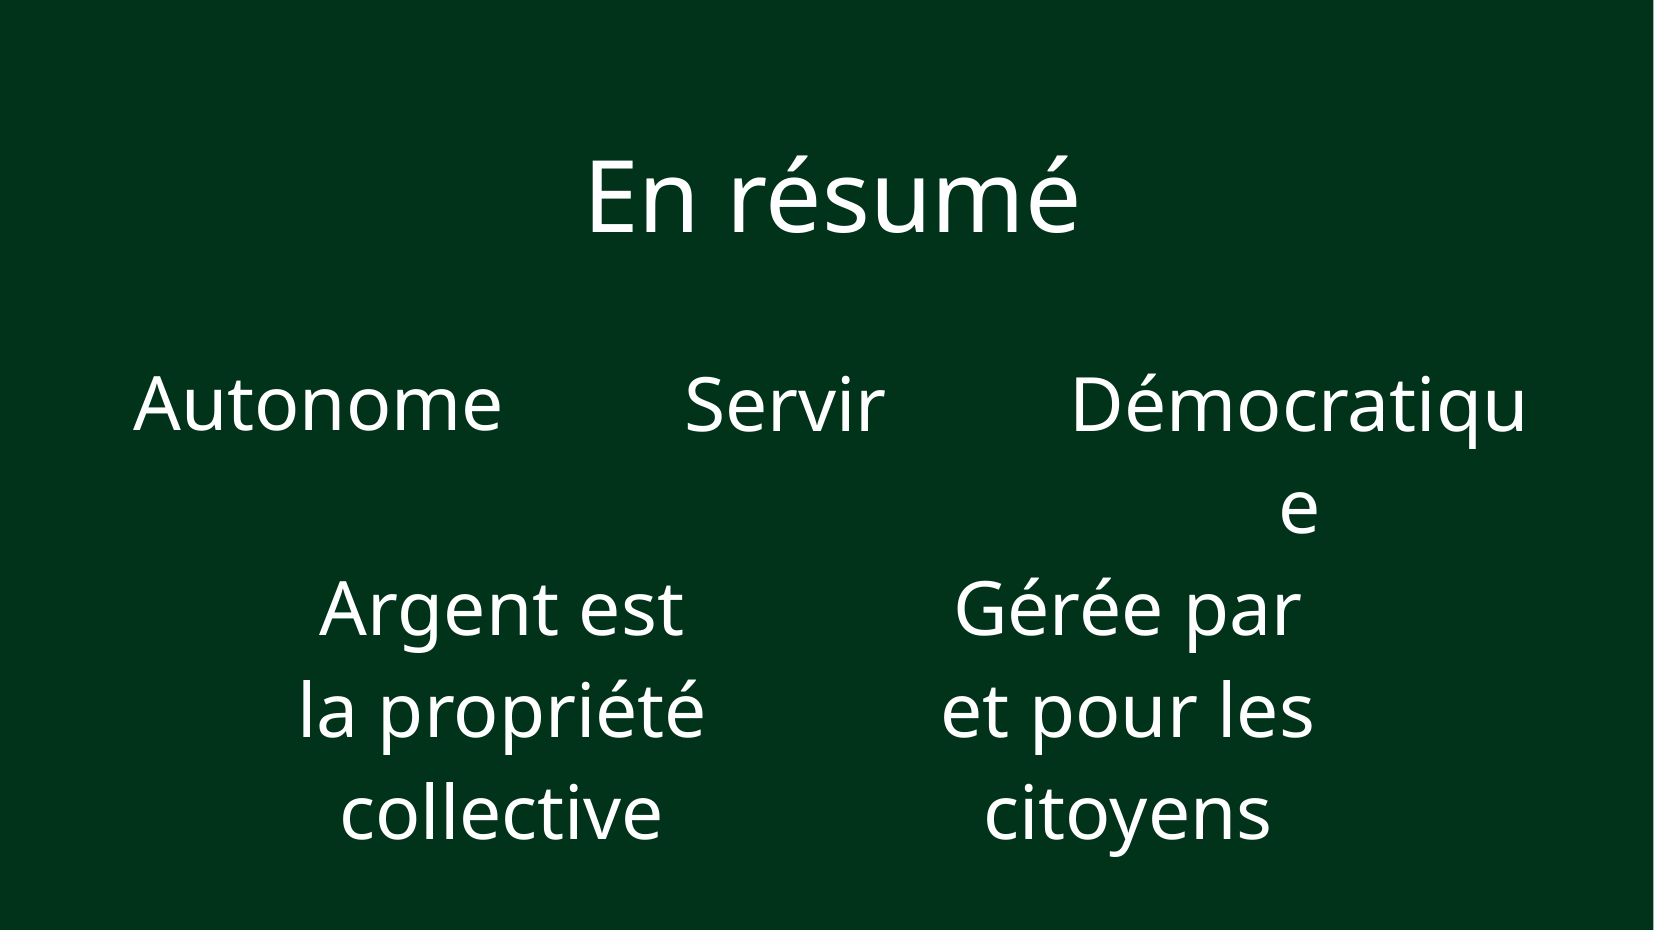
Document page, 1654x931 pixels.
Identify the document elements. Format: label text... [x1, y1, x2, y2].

text_box En résumé [70, 118, 1595, 358]
text_box Servir [579, 343, 1016, 485]
text_box Autonome [59, 342, 579, 731]
text_box Démocratique [1039, 343, 1560, 444]
text_box Gérée par et pour les citoyens [897, 547, 1359, 815]
text_box Argent est la propriété collective [271, 547, 733, 815]
